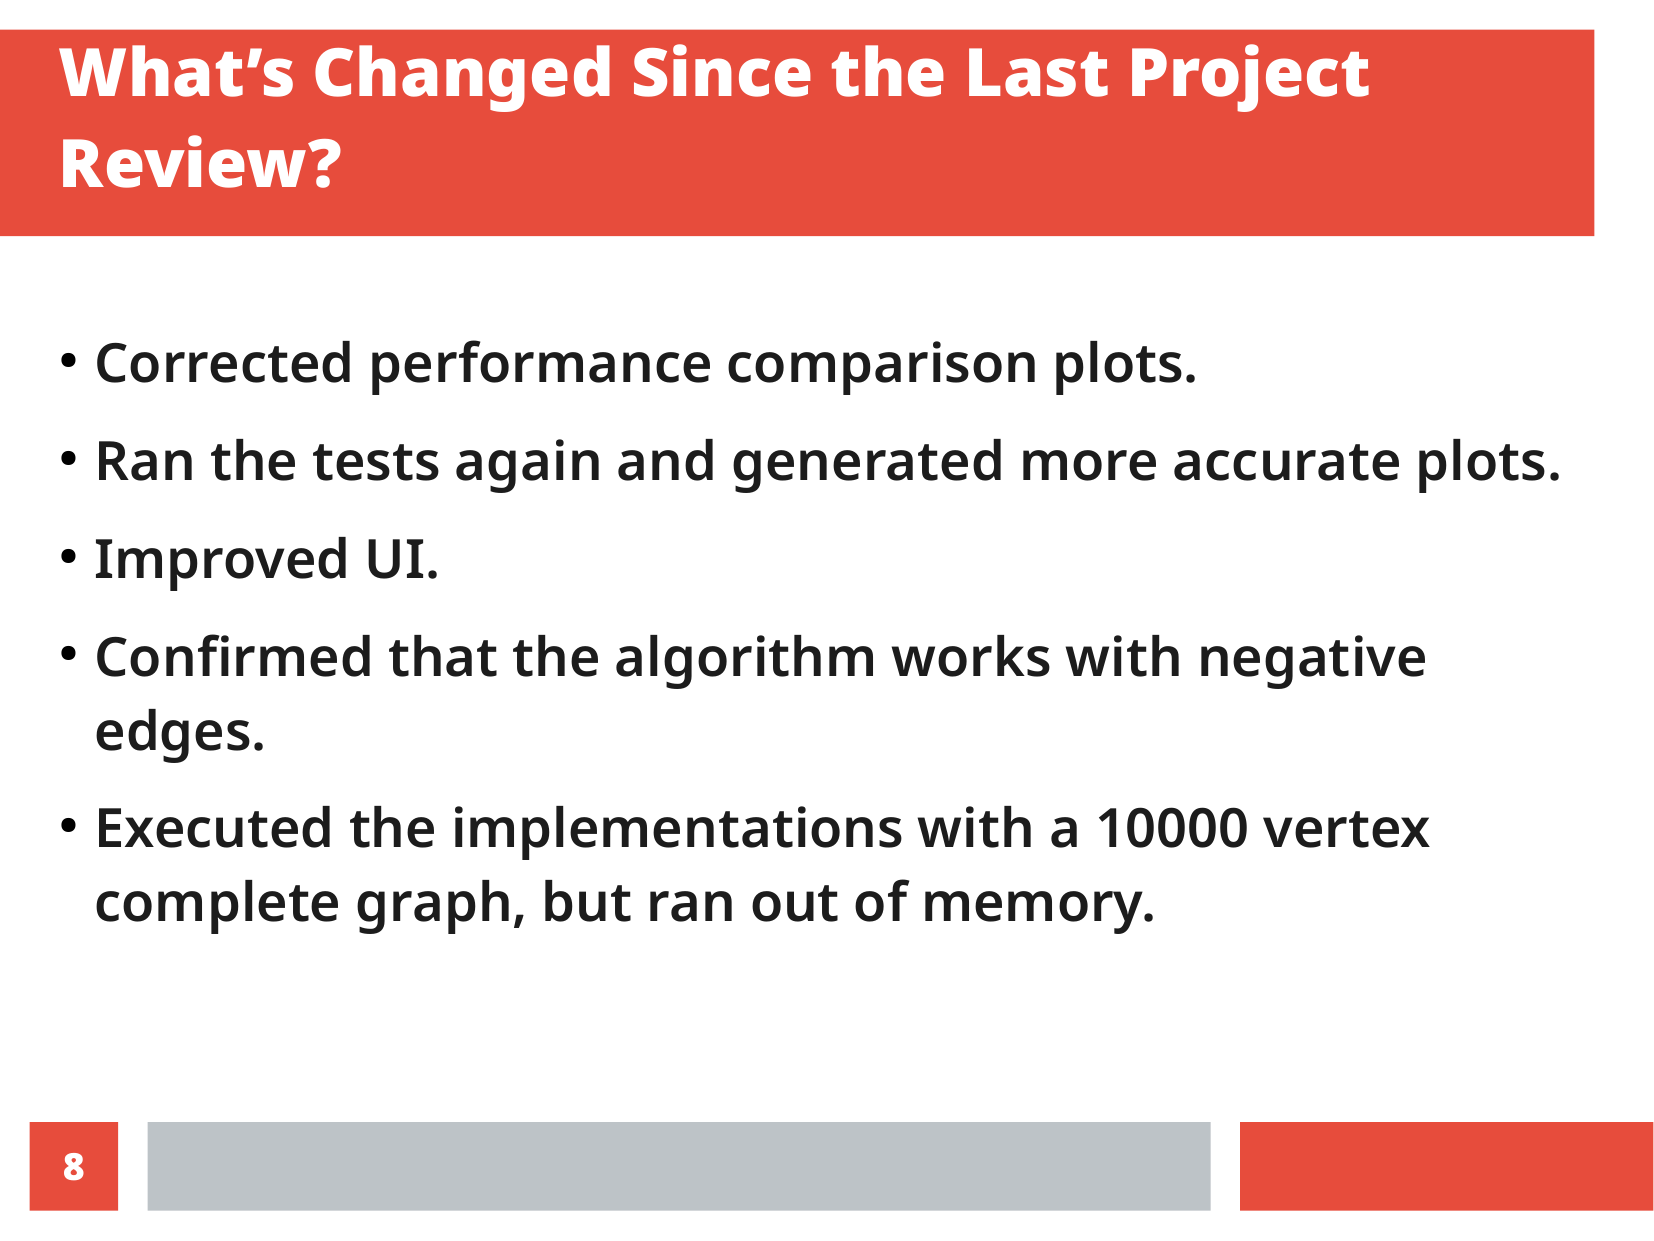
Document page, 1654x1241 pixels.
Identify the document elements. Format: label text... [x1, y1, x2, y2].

list Corrected performance comparison plots. Ran the tests again and generated more accurate plots. Improved UI. Confirmed that the algorithm works with negative edges. Executed the implementations with a 10000 vertex complete graph, but ran out of memory. [59, 324, 1565, 1093]
title What’s Changed Since the Last Project Review? [59, 59, 1595, 207]
